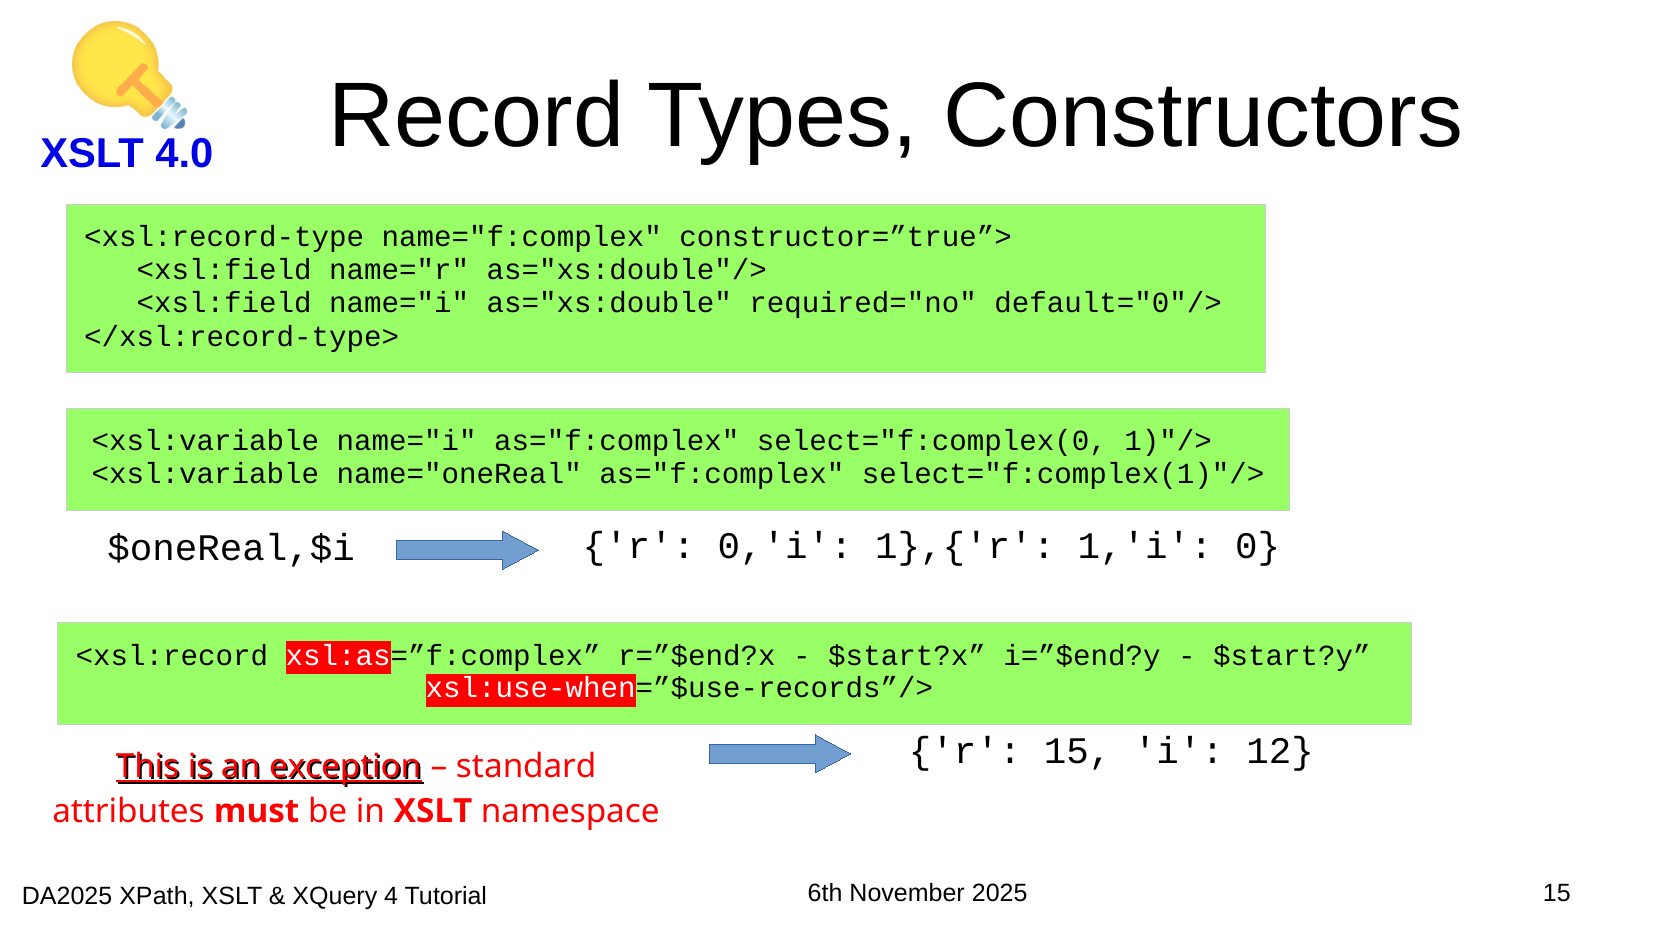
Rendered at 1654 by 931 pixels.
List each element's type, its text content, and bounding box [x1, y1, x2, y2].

text_box $oneReal,$i [82, 521, 380, 580]
text_box {'r': 0,'i': 1},{'r': 1,'i': 0} [560, 519, 1302, 581]
text_box [709, 734, 851, 773]
text_box <xsl:record-type name="f:complex" constructor=”true”> <xsl:field name="r" as="xs:double"/> <xsl:field name="i" as="xs:double" required="no" default="0"/> </xsl:record-type> [66, 204, 1266, 373]
text_box This is an exception – standard attributes must be in XSLT namespace [41, 741, 671, 843]
text_box <xsl:record xsl:as=”f:complex” r=”$end?x - $start?x” i=”$end?y - $start?y” xsl:use-when=”$use-records”/> [57, 622, 1412, 725]
text_box {'r': 15, 'i': 12} [885, 724, 1338, 783]
text_box <xsl:variable name="i" as="f:complex" select="f:complex(0, 1)"/> <xsl:variable name="oneReal" as="f:complex" select="f:complex(1)"/> [66, 408, 1290, 511]
text_box [396, 531, 539, 570]
title Record Types, Constructors [222, 37, 1571, 193]
picture [72, 21, 187, 129]
